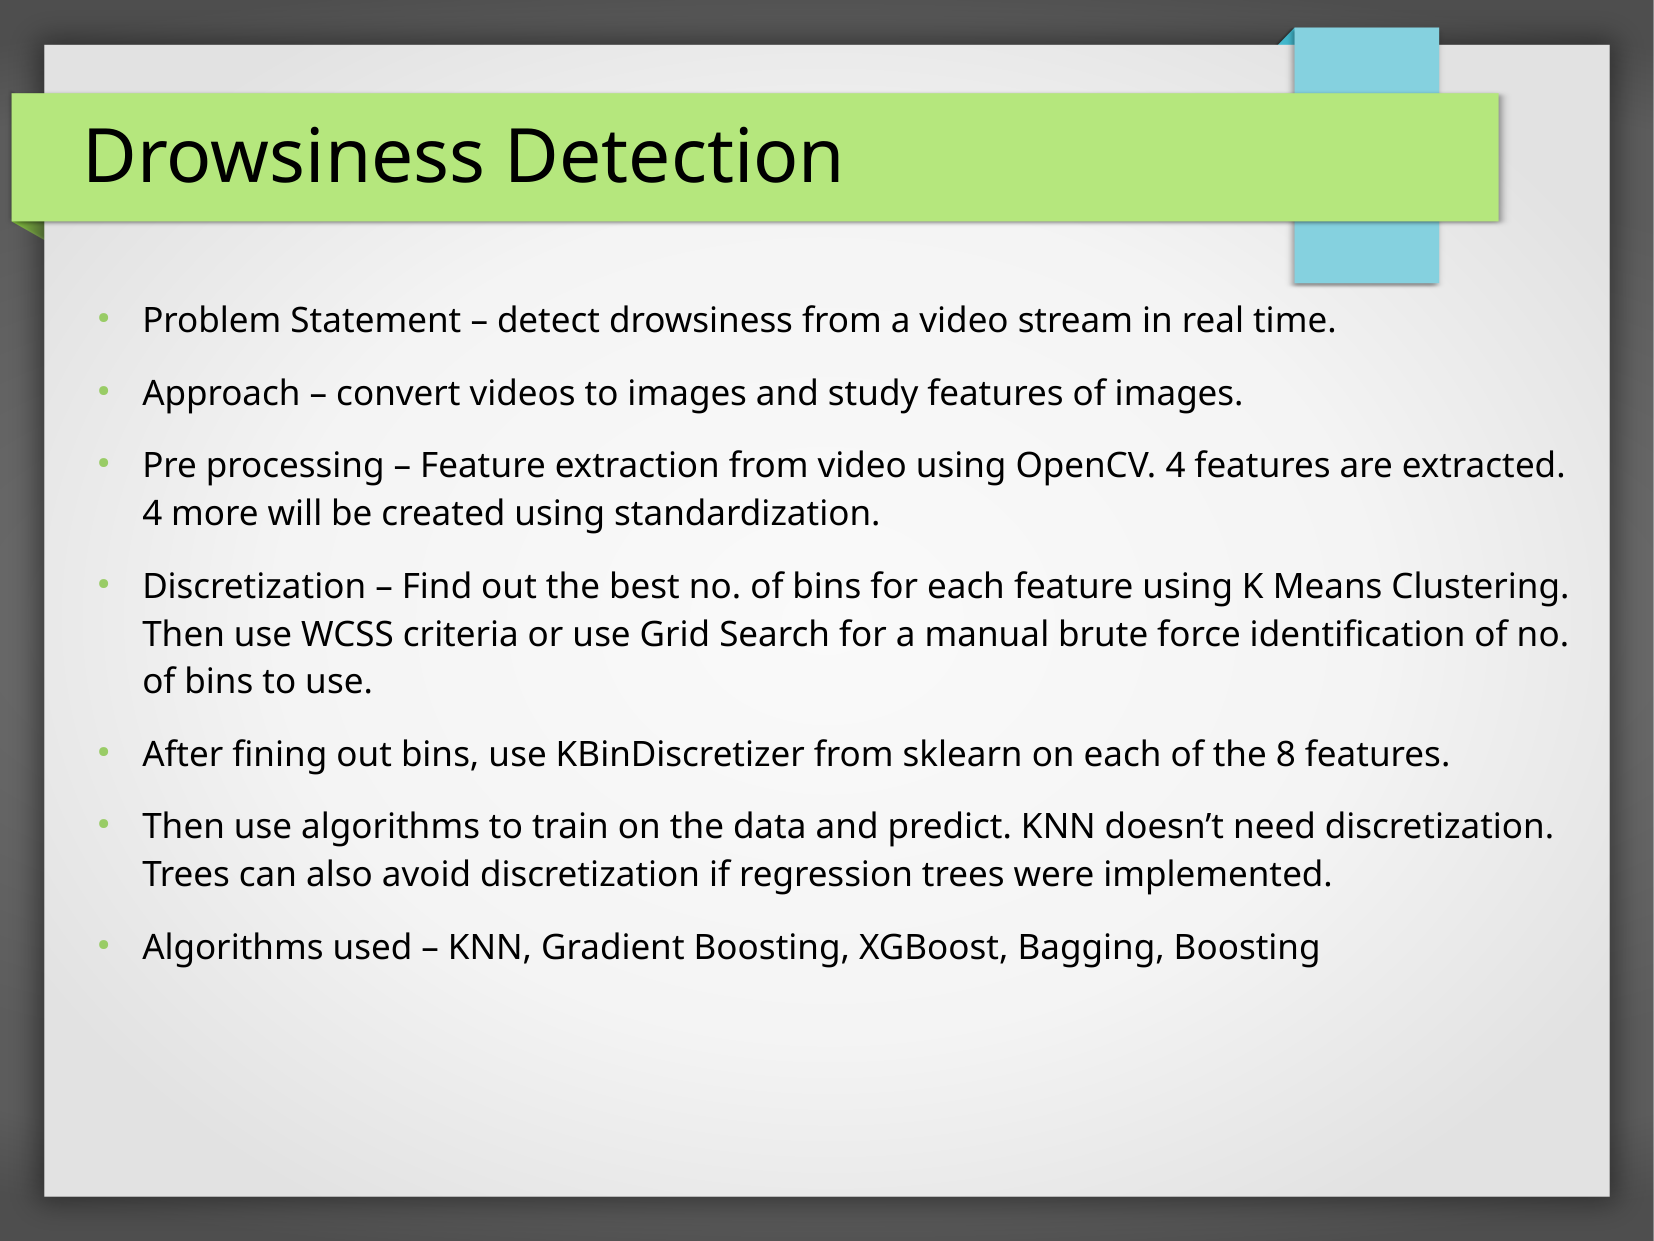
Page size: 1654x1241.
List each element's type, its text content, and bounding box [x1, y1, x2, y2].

list Problem Statement – detect drowsiness from a video stream in real time. Approach – convert videos to images and study features of images. Pre processing – Feature extraction from video using OpenCV. 4 features are extracted. 4 more will be created using standardization. Discretization – Find out the best no. of bins for each feature using K Means Clustering. Then use WCSS criteria or use Grid Search for a manual brute force identification of no. of bins to use. After fining out bins, use KBinDiscretizer from sklearn on each of the 8 features. Then use algorithms to train on the data and predict. KNN doesn’t need discretization. Trees can also avoid discretization if regression trees were implemented. Algorithms used – KNN, Gradient Boosting, XGBoost, Bagging, Boosting [82, 295, 1571, 1015]
title Drowsiness Detection [82, 94, 1264, 213]
picture [0, 0, 1654, 1241]
